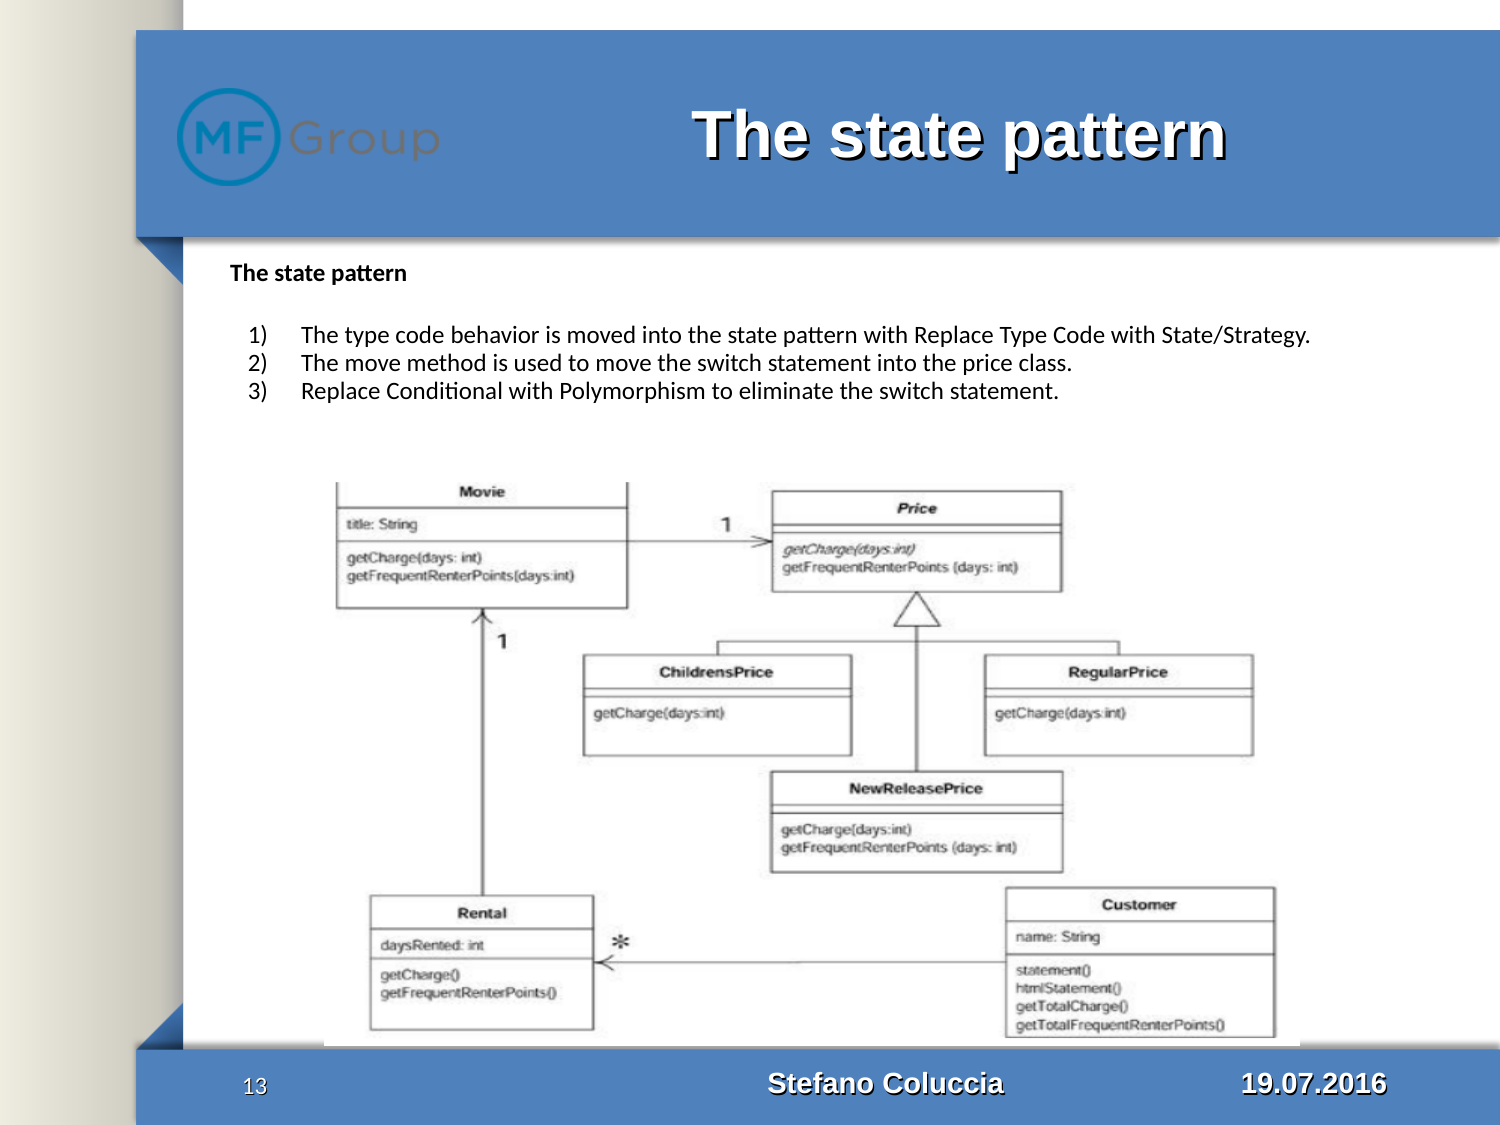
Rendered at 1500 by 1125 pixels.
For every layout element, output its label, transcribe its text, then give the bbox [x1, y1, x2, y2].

title The state pattern [442, 57, 1477, 211]
title Stefano Coluccia [738, 1062, 1034, 1105]
title 19.07.2016 [1151, 1062, 1477, 1105]
picture [0, 0, 1500, 1125]
list The state pattern The type code behavior is moved into the state pattern with Replace Type Code with State/Strategy. The move method is used to move the switch statement into the price class. Replace Conditional with Polymorphism to eliminate the switch statement. [230, 262, 1477, 457]
